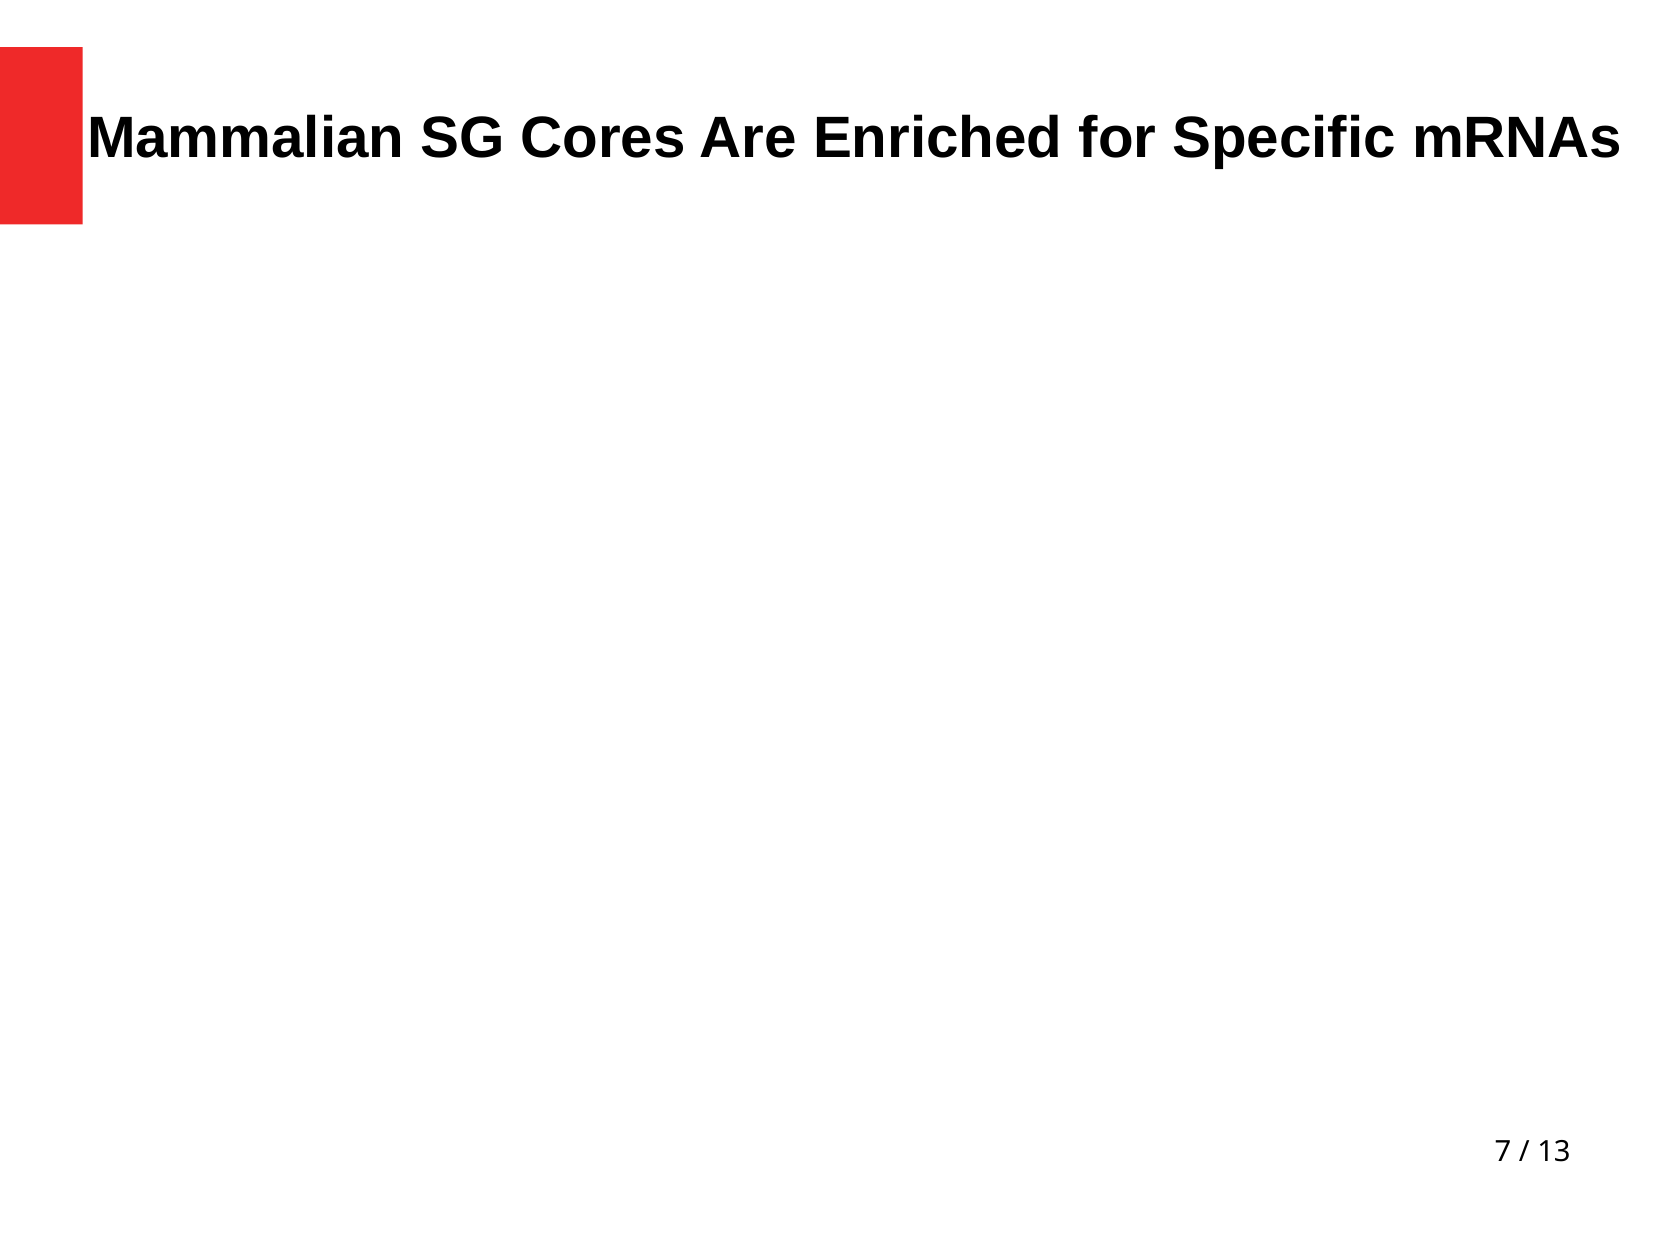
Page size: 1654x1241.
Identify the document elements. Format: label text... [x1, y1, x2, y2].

text_box Mammalian SG Cores Are Enriched for Specific mRNAs [72, 96, 1651, 196]
